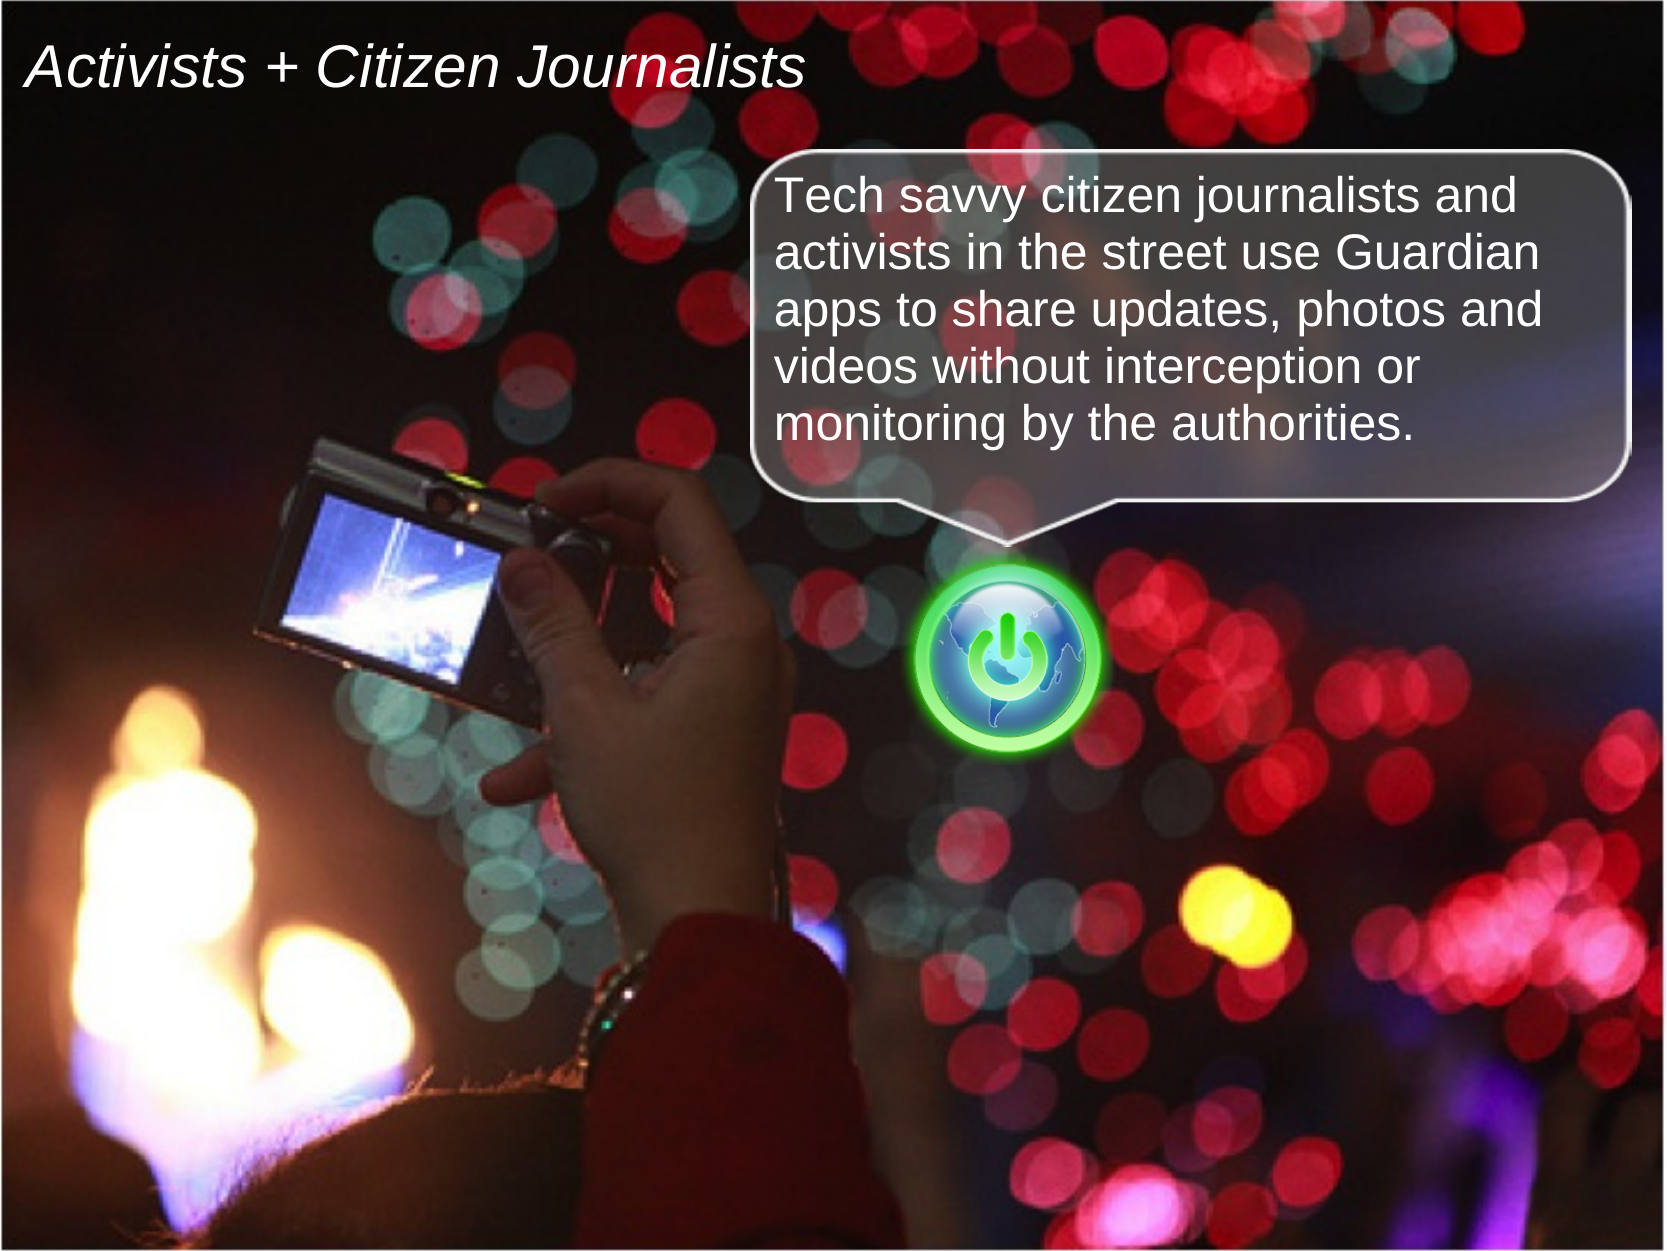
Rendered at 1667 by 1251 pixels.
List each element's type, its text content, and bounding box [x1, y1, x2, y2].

picture [0, 0, 1666, 1251]
text_box Activists + Citizen Journalists [25, 32, 863, 102]
text_box Tech savvy citizen journalists and activists in the street use Guardian apps to share updates, photos and videos without interception or monitoring by the authorities. [773, 166, 1616, 452]
